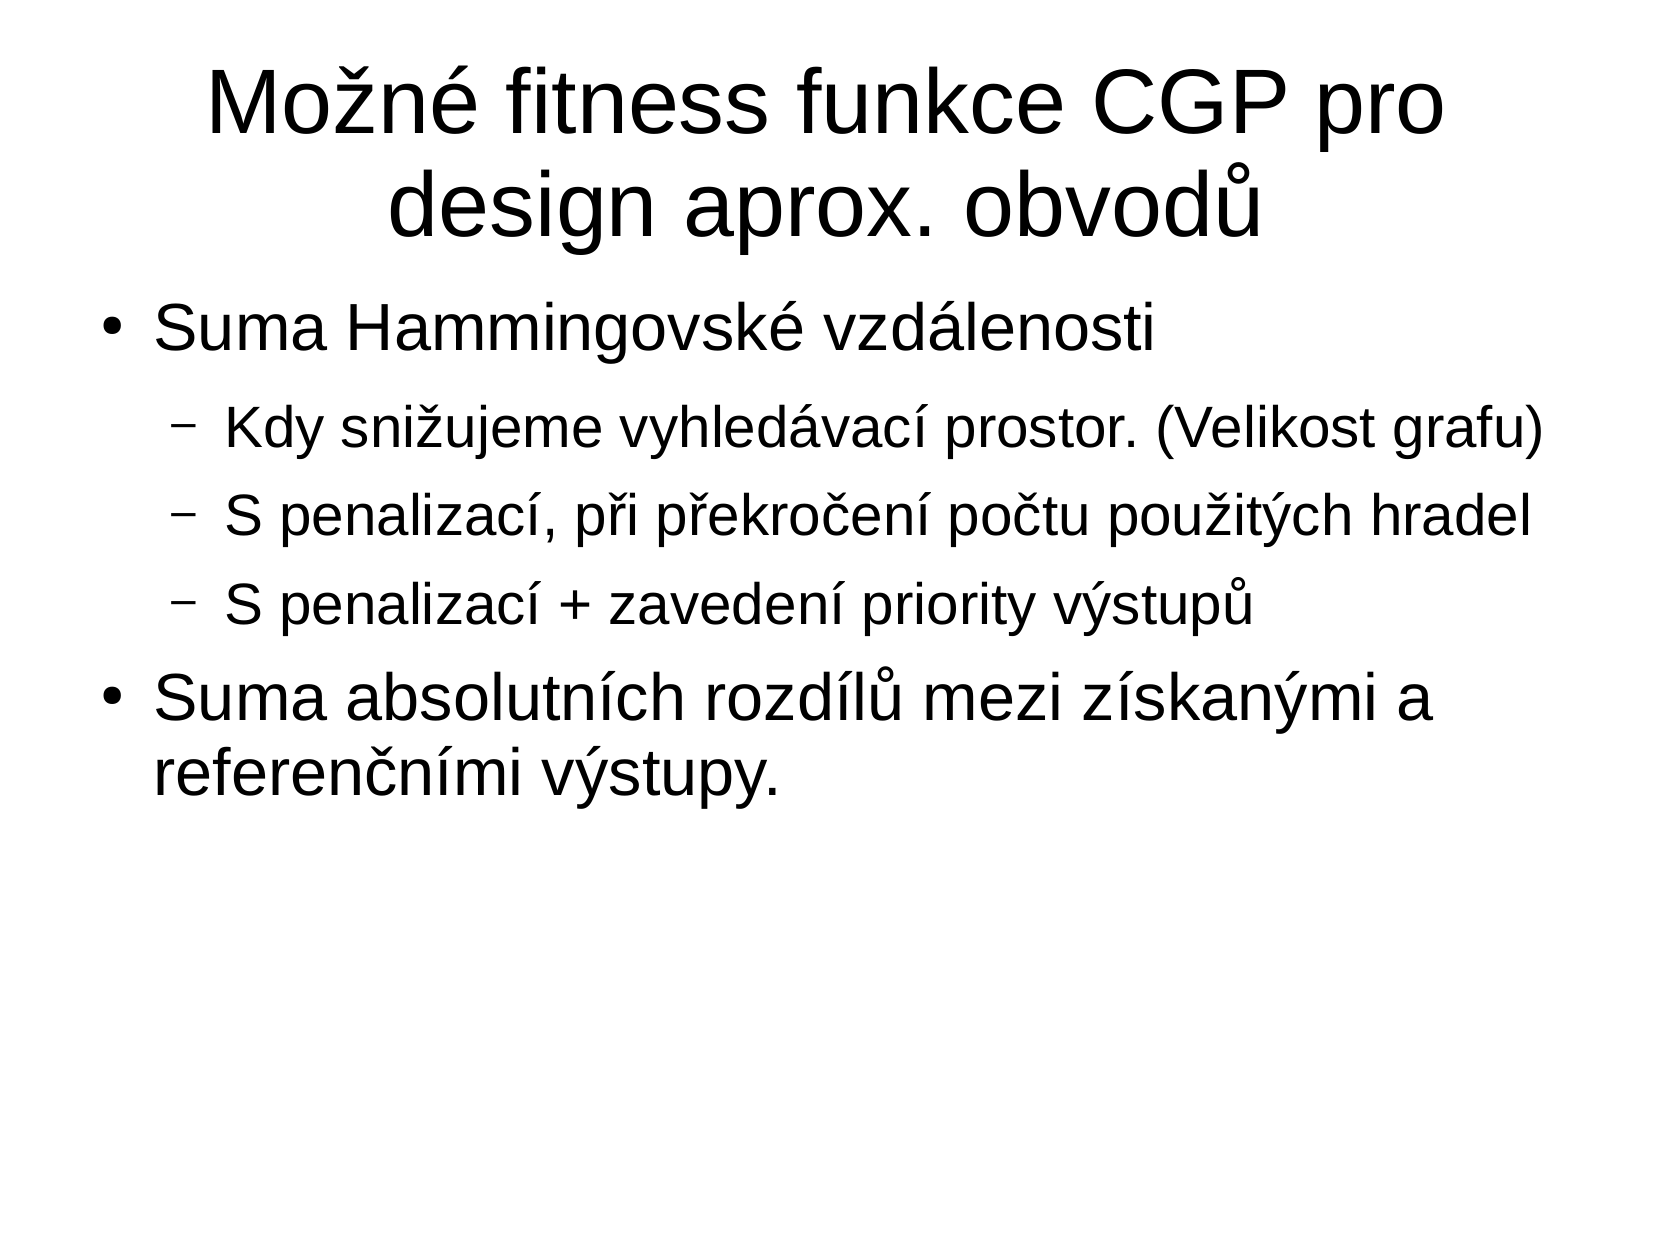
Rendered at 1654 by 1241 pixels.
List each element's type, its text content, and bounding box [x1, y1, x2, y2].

list Suma Hammingovské vzdálenosti Kdy snižujeme vyhledávací prostor. (Velikost grafu) S penalizací, při překročení počtu použitých hradel S penalizací + zavedení priority výstupů Suma absolutních rozdílů mezi získanými a referenčními výstupy. [82, 290, 1571, 1010]
title Možné fitness funkce CGP pro design aprox. obvodů [82, 39, 1571, 267]
